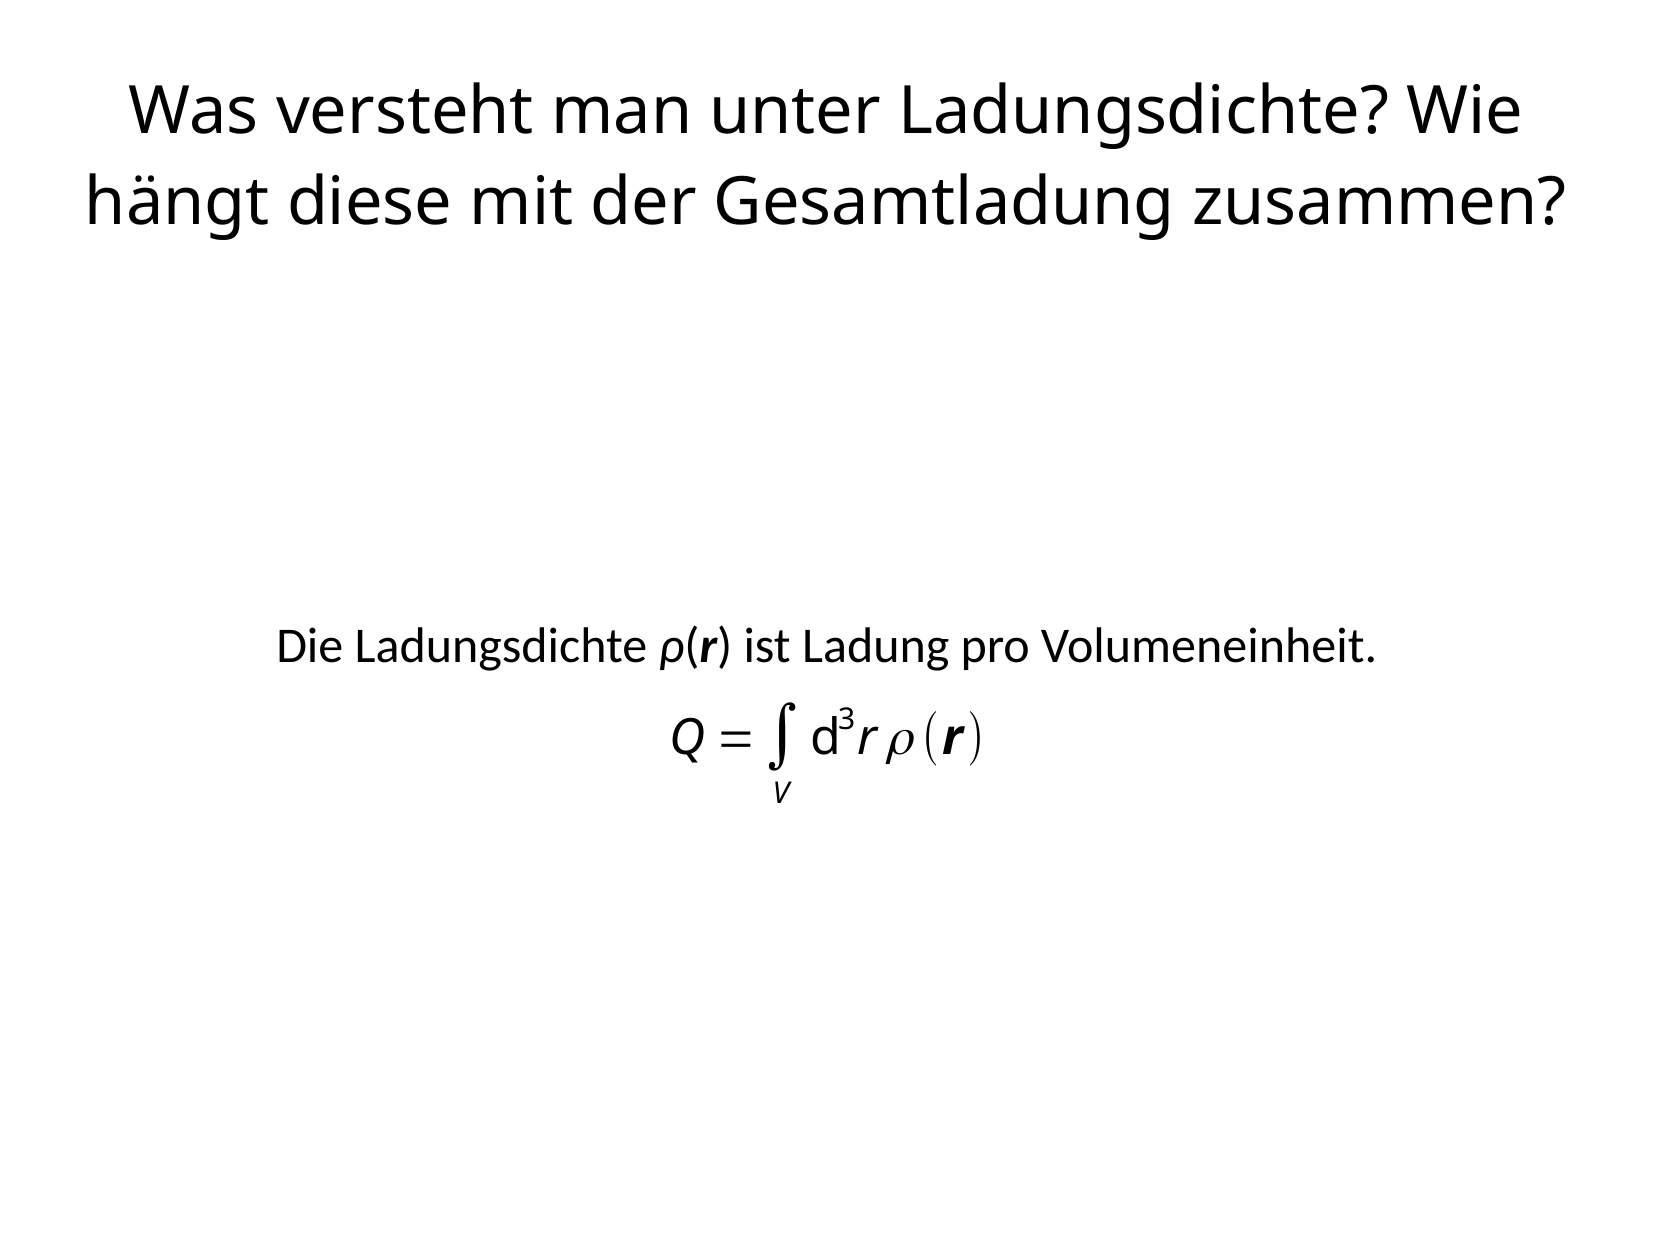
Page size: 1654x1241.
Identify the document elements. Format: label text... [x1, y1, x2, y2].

title Was versteht man unter Ladungsdichte? Wie hängt diese mit der Gesamtladung zusammen? [82, 49, 1571, 257]
chart [663, 699, 991, 812]
subtitle Die Ladungsdichte ρ(r) ist Ladung pro Volumeneinheit. [82, 290, 1571, 1010]
